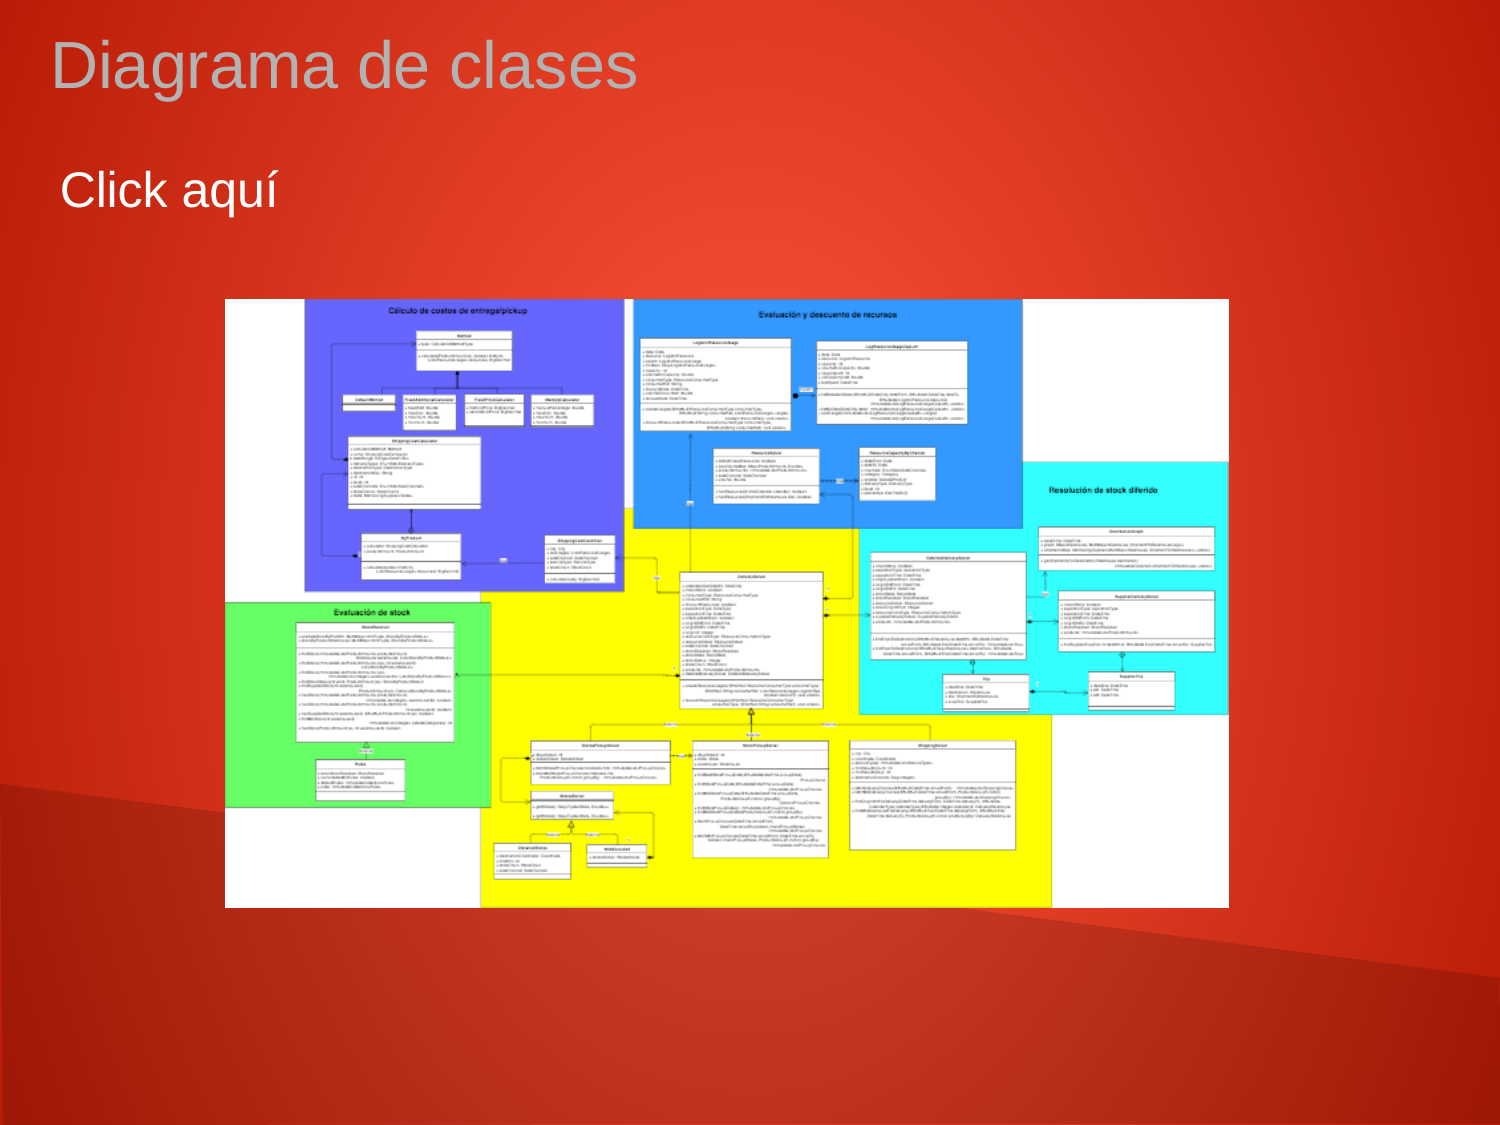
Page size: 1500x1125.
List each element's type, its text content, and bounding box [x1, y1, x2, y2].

text_box Diagrama de clases [35, 11, 1386, 112]
text_box Click aquí [45, 154, 481, 225]
picture [225, 299, 1229, 908]
